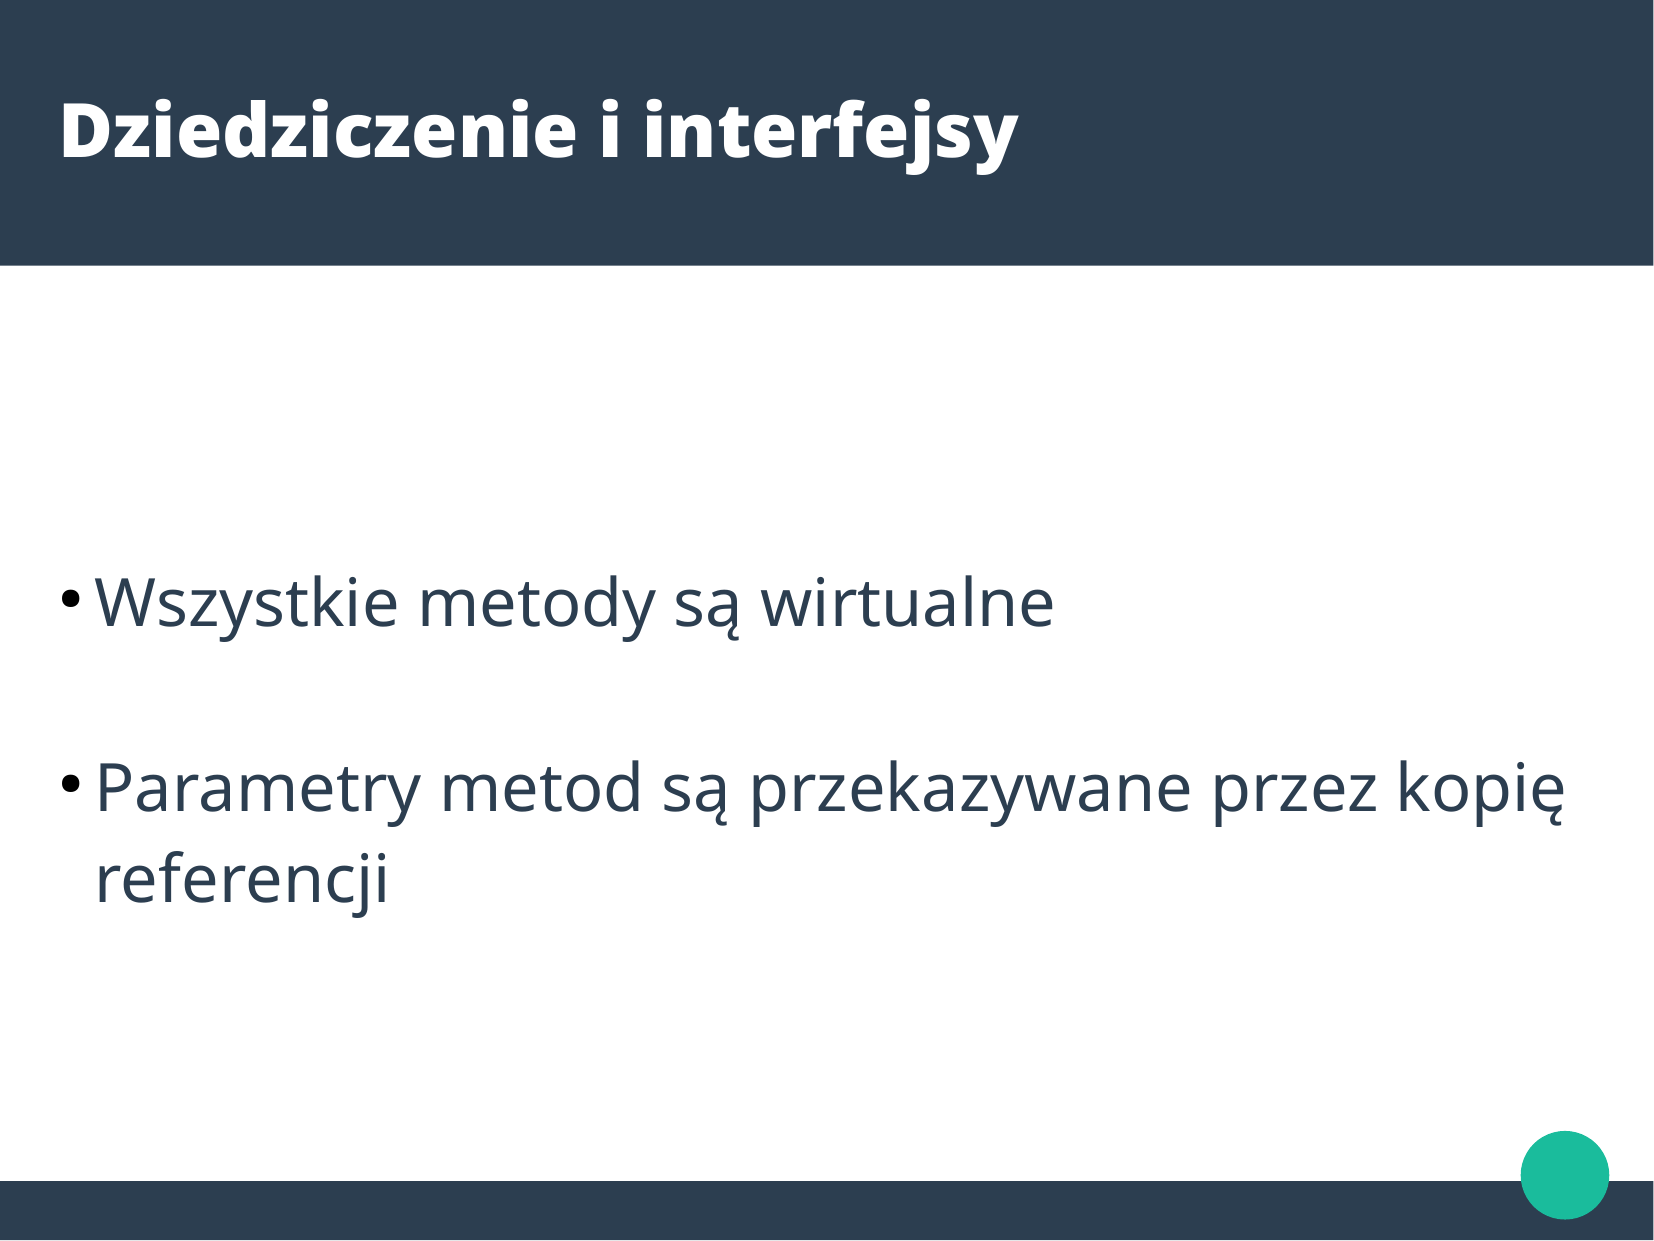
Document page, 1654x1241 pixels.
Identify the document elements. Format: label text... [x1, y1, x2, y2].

title Dziedziczenie i interfejsy [59, 24, 1595, 232]
subtitle Wszystkie metody są wirtualne Parametry metod są przekazywane przez kopię referencji [59, 324, 1595, 1152]
